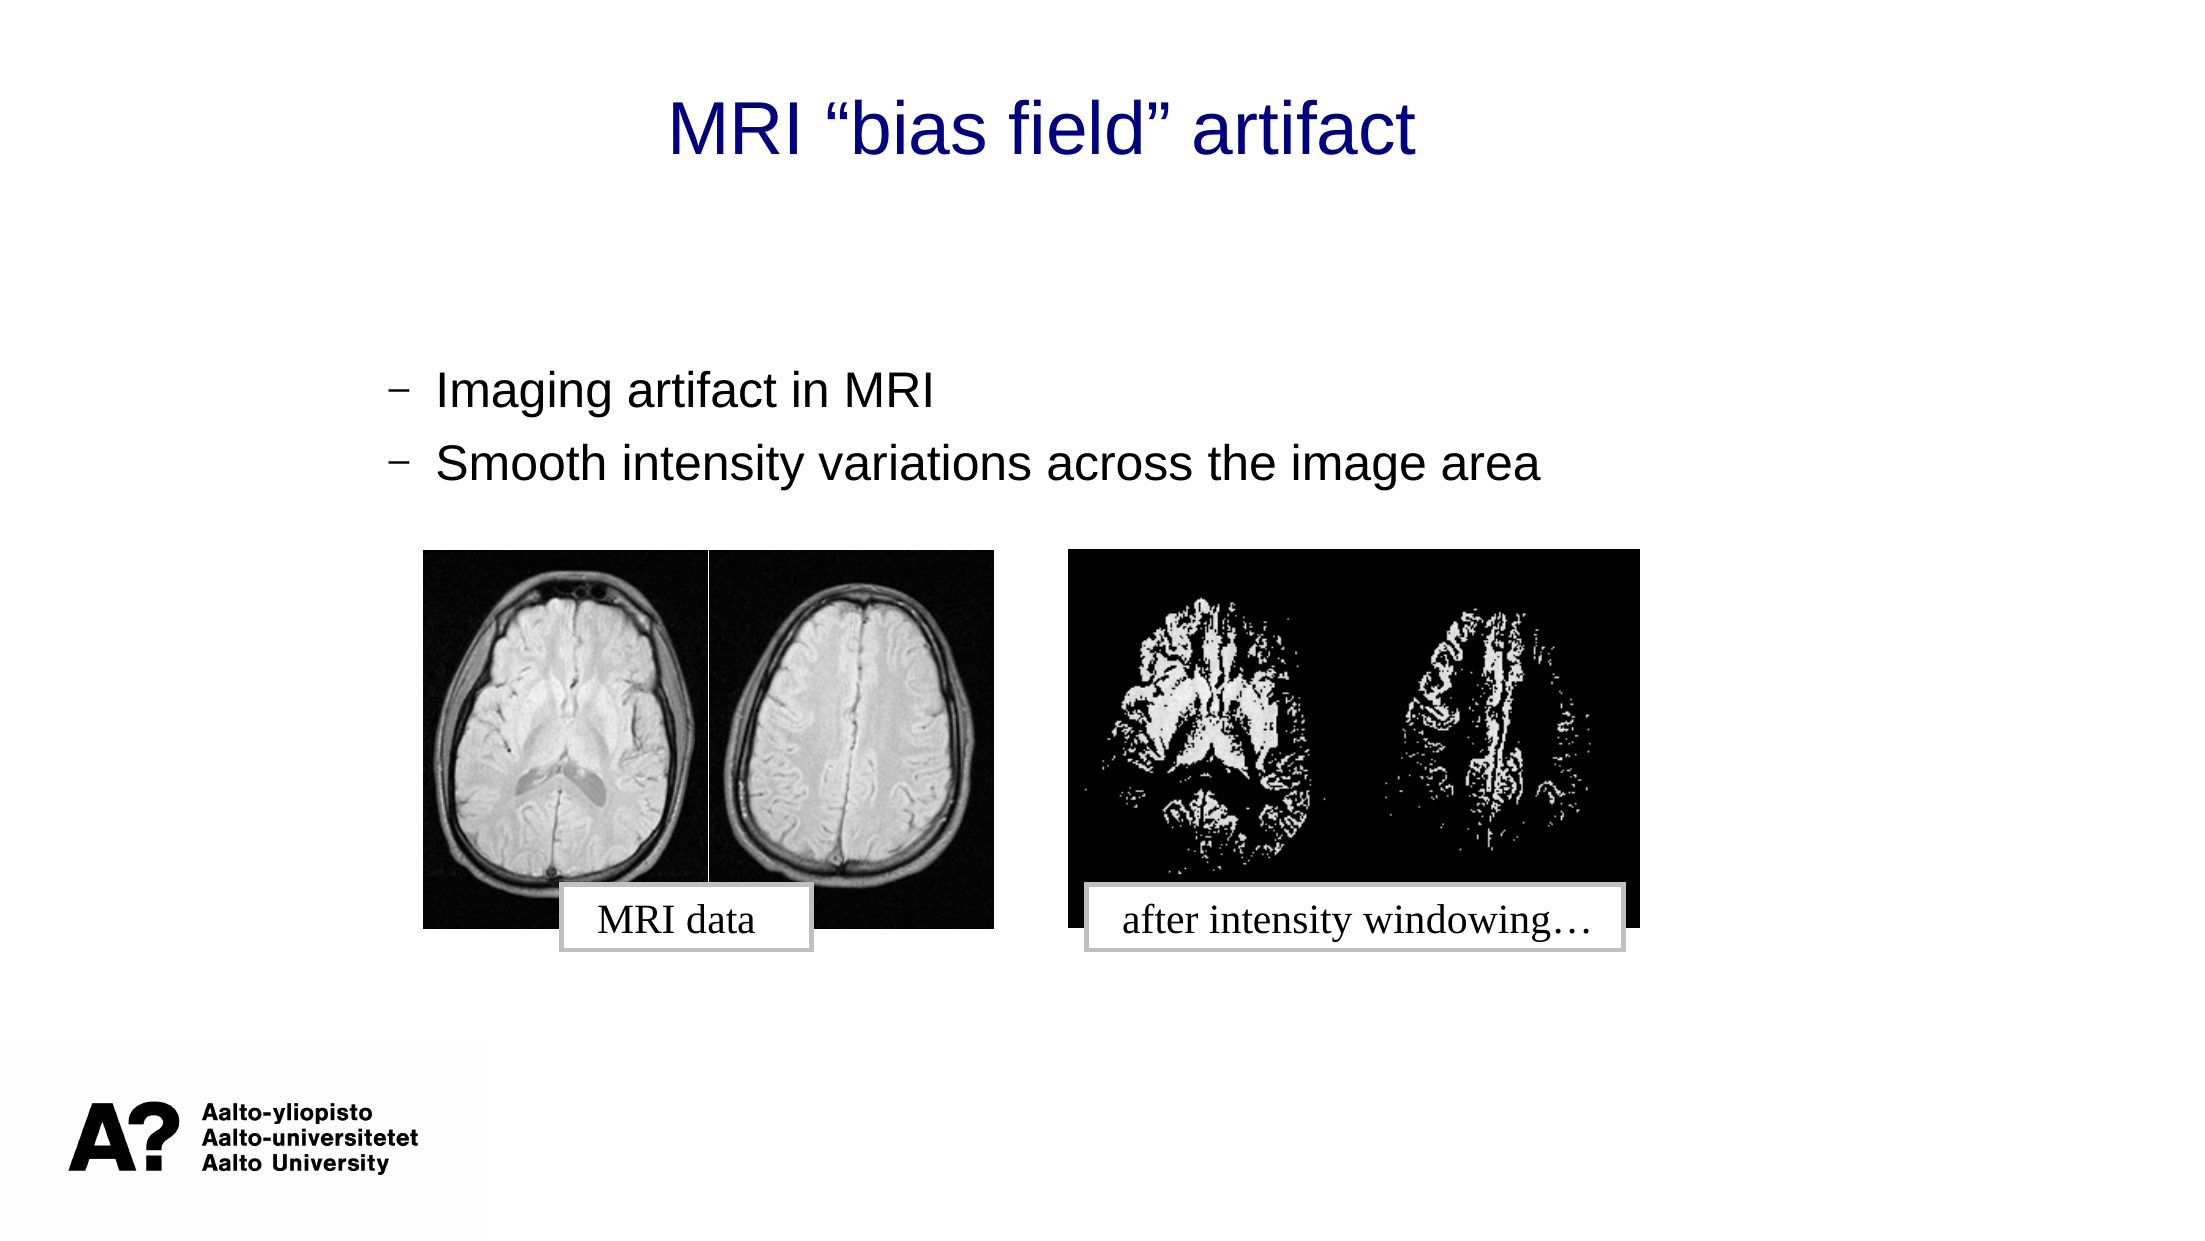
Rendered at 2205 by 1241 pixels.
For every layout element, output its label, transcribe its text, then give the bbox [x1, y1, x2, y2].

picture [0, 1035, 488, 1239]
list Imaging artifact in MRI Smooth intensity variations across the image area [298, 350, 1612, 988]
text_box after intensity windowing… [1086, 884, 1624, 951]
text_box MRI data [561, 884, 812, 951]
picture [423, 550, 708, 929]
title MRI “bias field” artifact [386, 65, 1699, 179]
picture [1068, 549, 1640, 928]
picture [709, 550, 994, 929]
